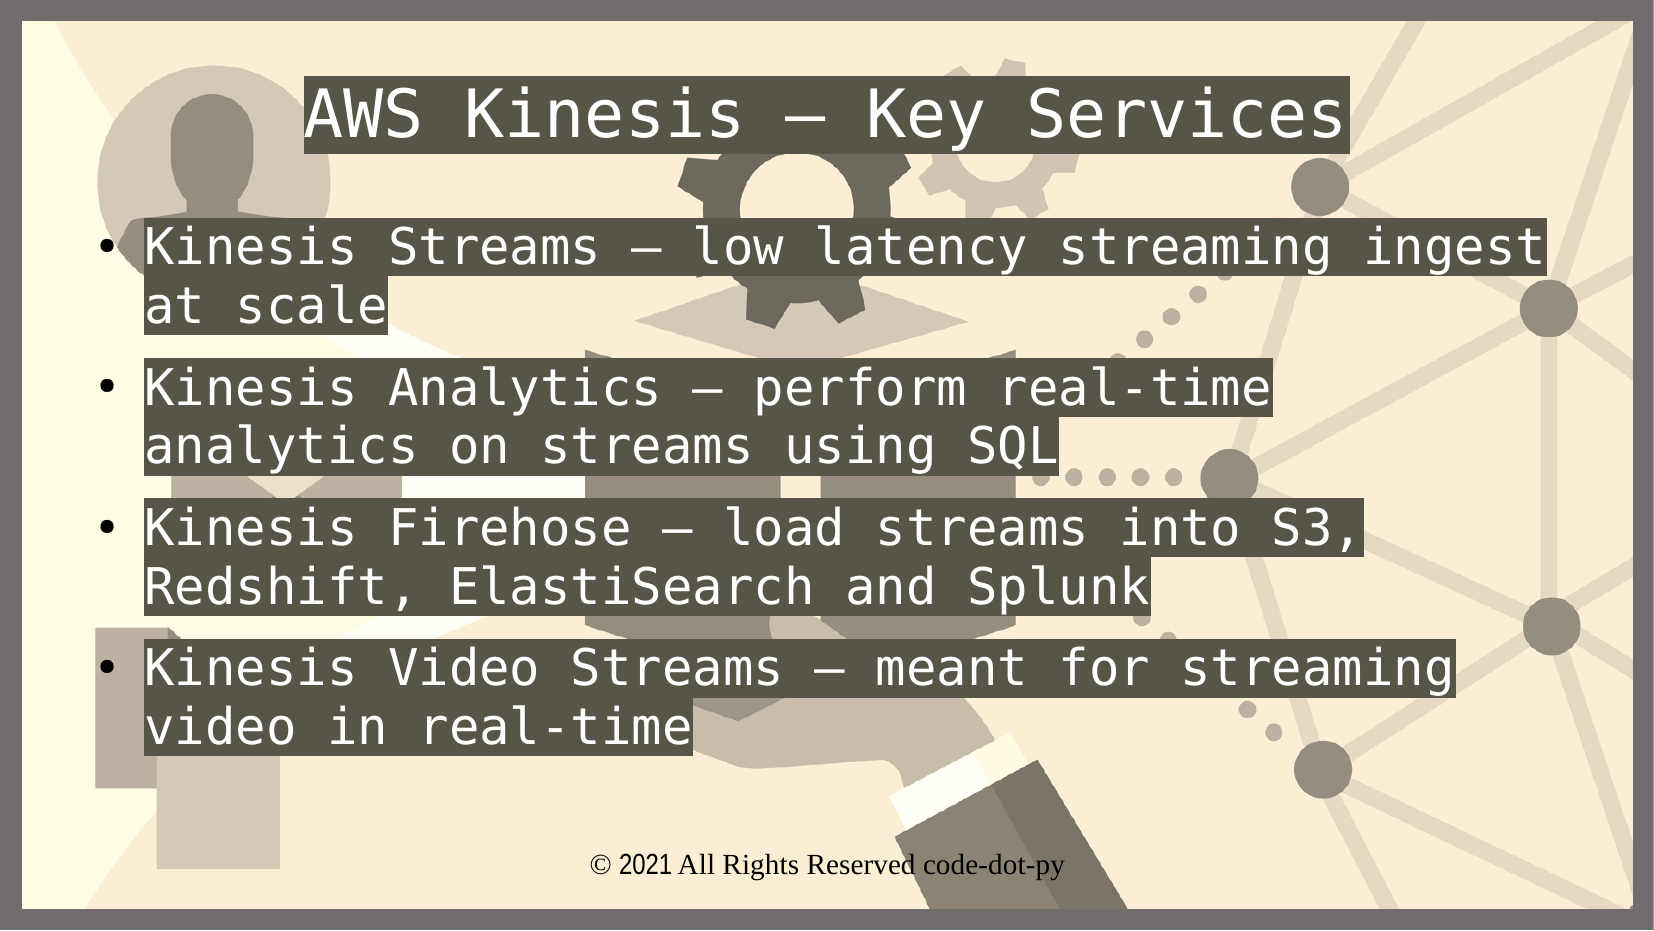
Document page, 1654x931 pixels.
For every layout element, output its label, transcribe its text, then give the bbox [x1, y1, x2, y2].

list Kinesis Streams – low latency streaming ingest at scale Kinesis Analytics – perform real-time analytics on streams using SQL Kinesis Firehose – load streams into S3, Redshift, ElastiSearch and Splunk Kinesis Video Streams – meant for streaming video in real-time [82, 217, 1571, 758]
title AWS Kinesis – Key Services [82, 37, 1571, 193]
picture [0, 0, 1654, 930]
